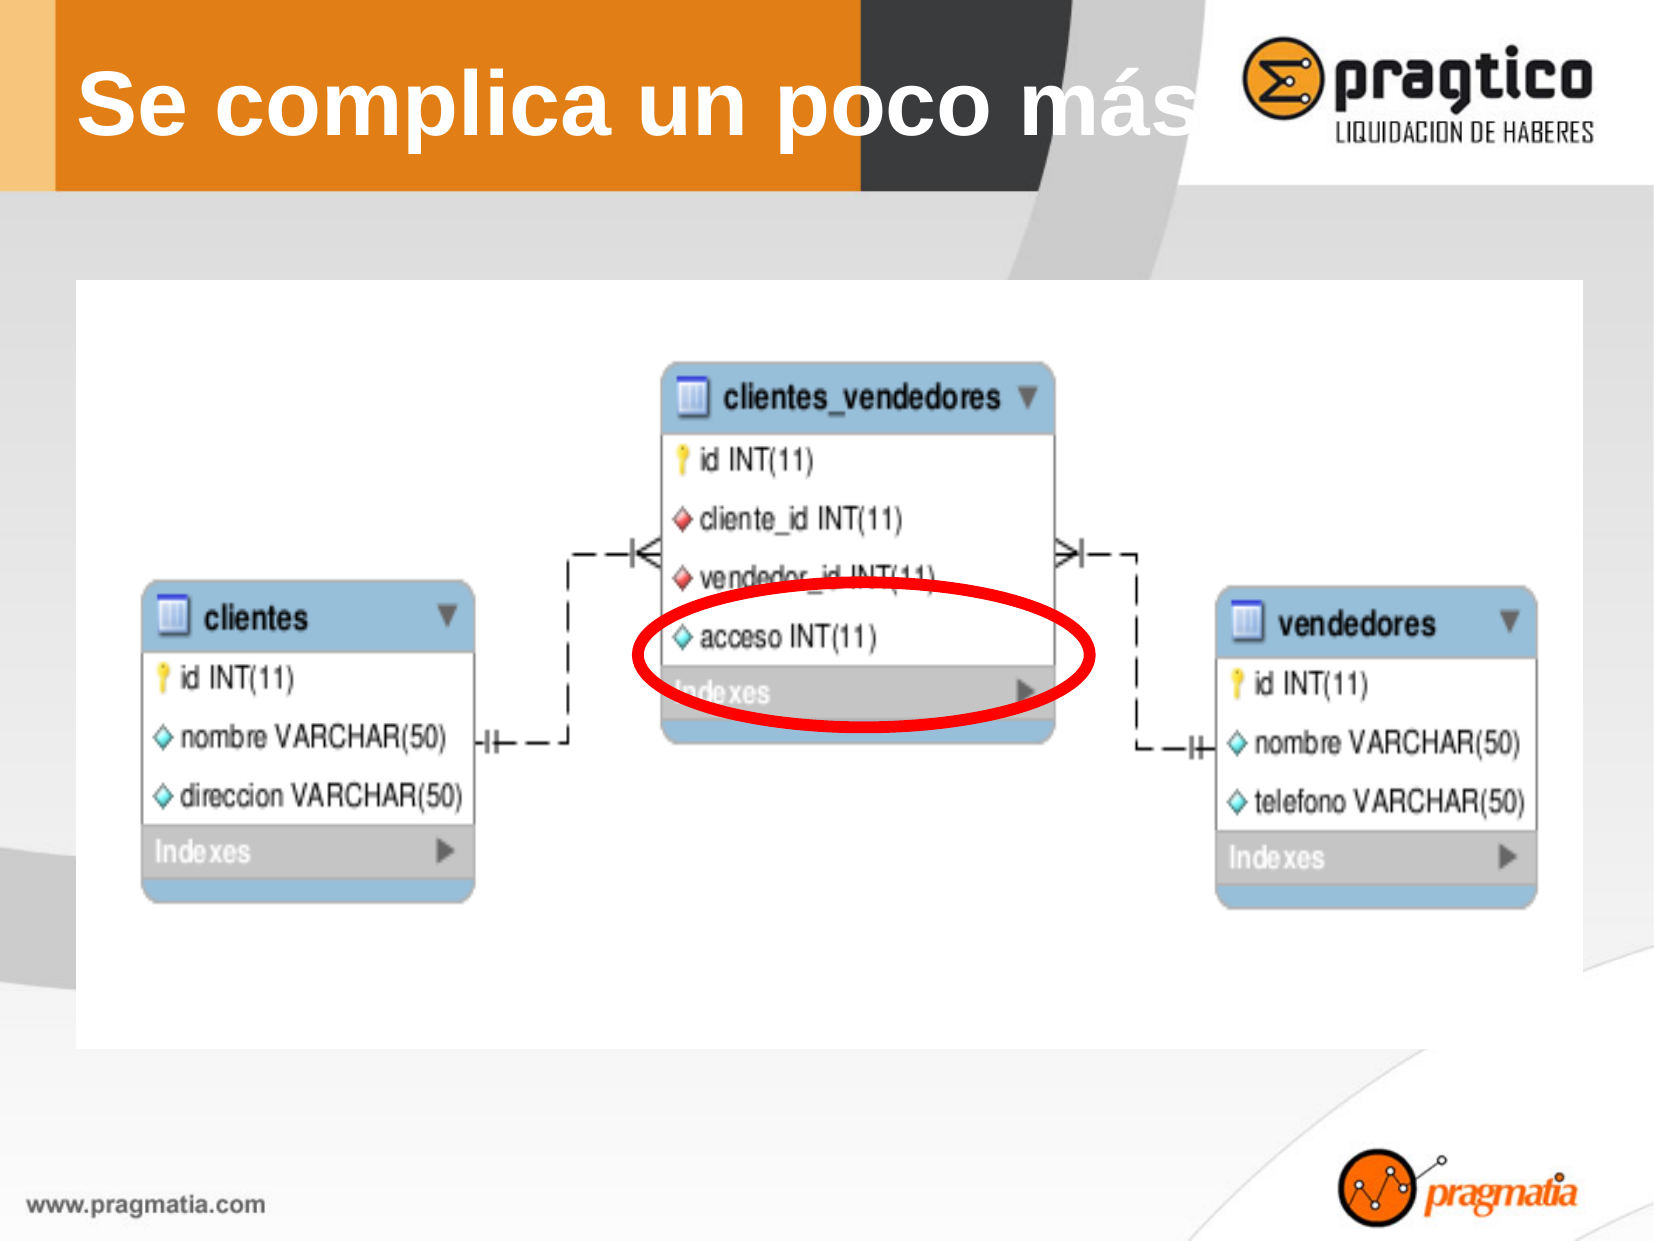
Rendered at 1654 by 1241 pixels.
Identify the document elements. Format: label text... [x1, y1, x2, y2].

picture [0, 0, 1654, 1241]
title Se complica un poco más... [76, 7, 1565, 200]
